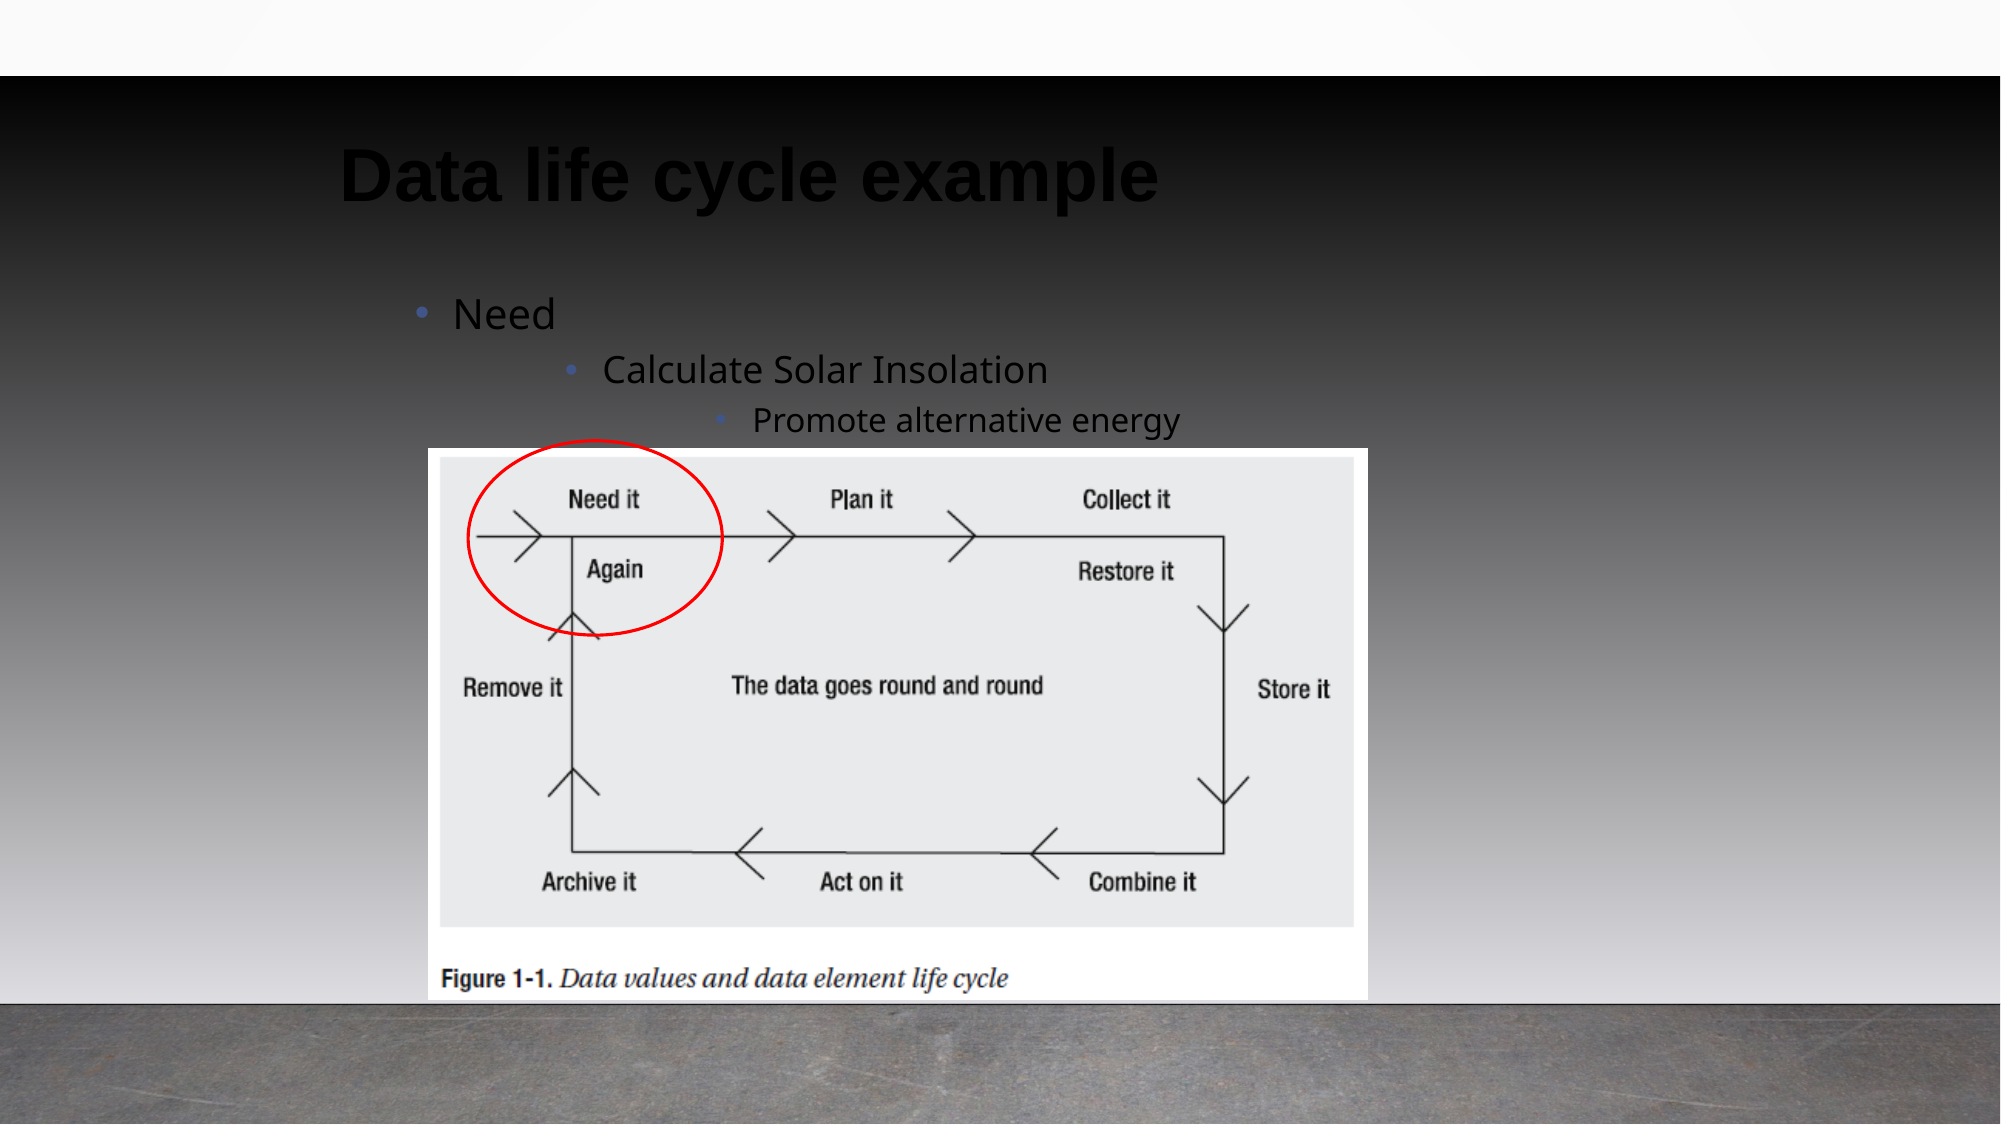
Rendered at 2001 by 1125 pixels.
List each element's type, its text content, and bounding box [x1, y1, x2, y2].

list Need Calculate Solar Insolation Promote alternative energy [324, 262, 1675, 1078]
picture [470, 448, 720, 633]
picture [428, 448, 1368, 1000]
title Data life cycle example [324, 45, 1675, 233]
